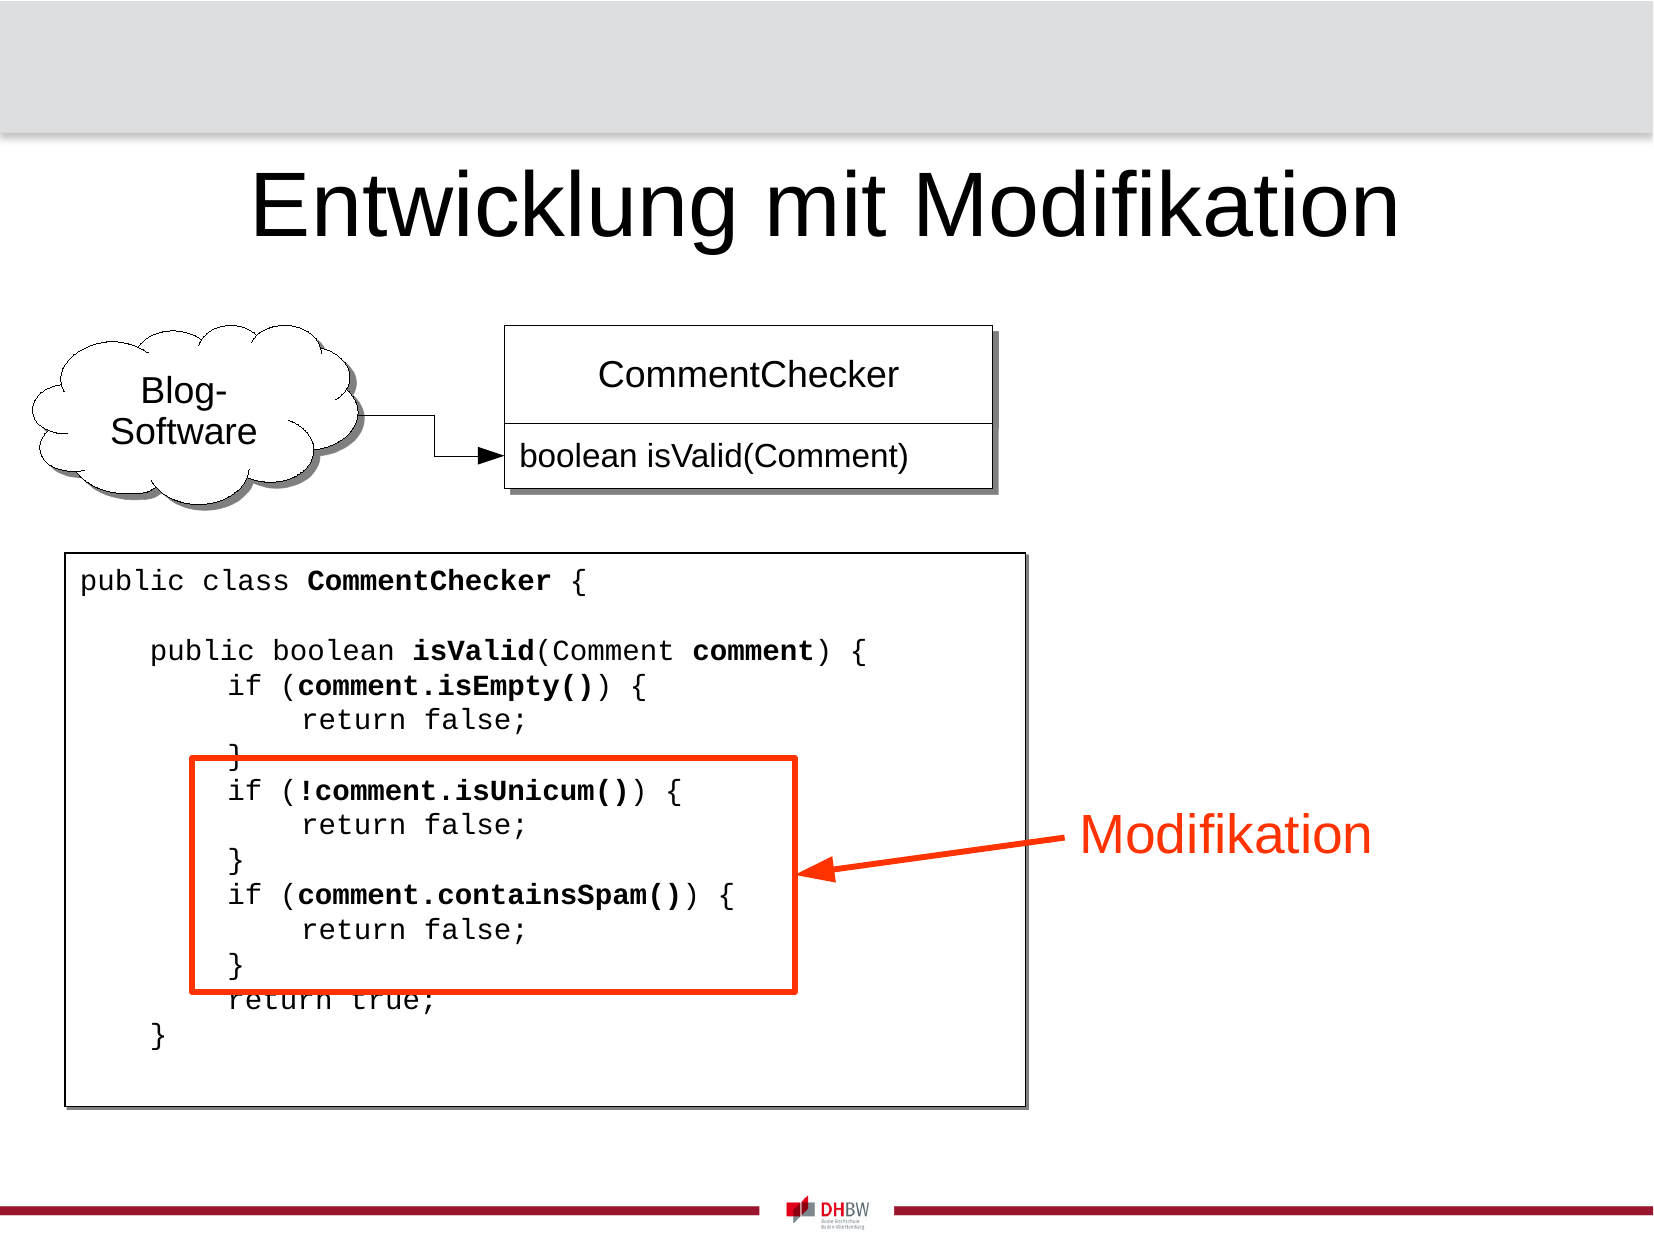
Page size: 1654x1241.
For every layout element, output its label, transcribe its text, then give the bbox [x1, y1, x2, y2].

title Entwicklung mit Modifikation [82, 49, 1571, 257]
text_box Blog- Software [32, 325, 359, 505]
text_box public class CommentChecker { public boolean isValid(Comment comment) { if (comment.isEmpty()) { return false; } if (!comment.isUnicum()) { return false; } if (comment.containsSpam()) { return false; } return true; } [65, 553, 1026, 1107]
picture [0, 1, 1654, 1237]
text_box Modifikation [1064, 796, 1392, 879]
text_box CommentChecker [504, 325, 993, 423]
text_box boolean isValid(Comment) [504, 423, 993, 489]
text_box public class CommentChecker { public boolean isValid(Comment comment) { if (comment.isEmpty()) { return false; } if (!comment.isUnicum()) { return false; } if (comment.containsSpam()) { return false; } return true; } [195, 761, 792, 989]
